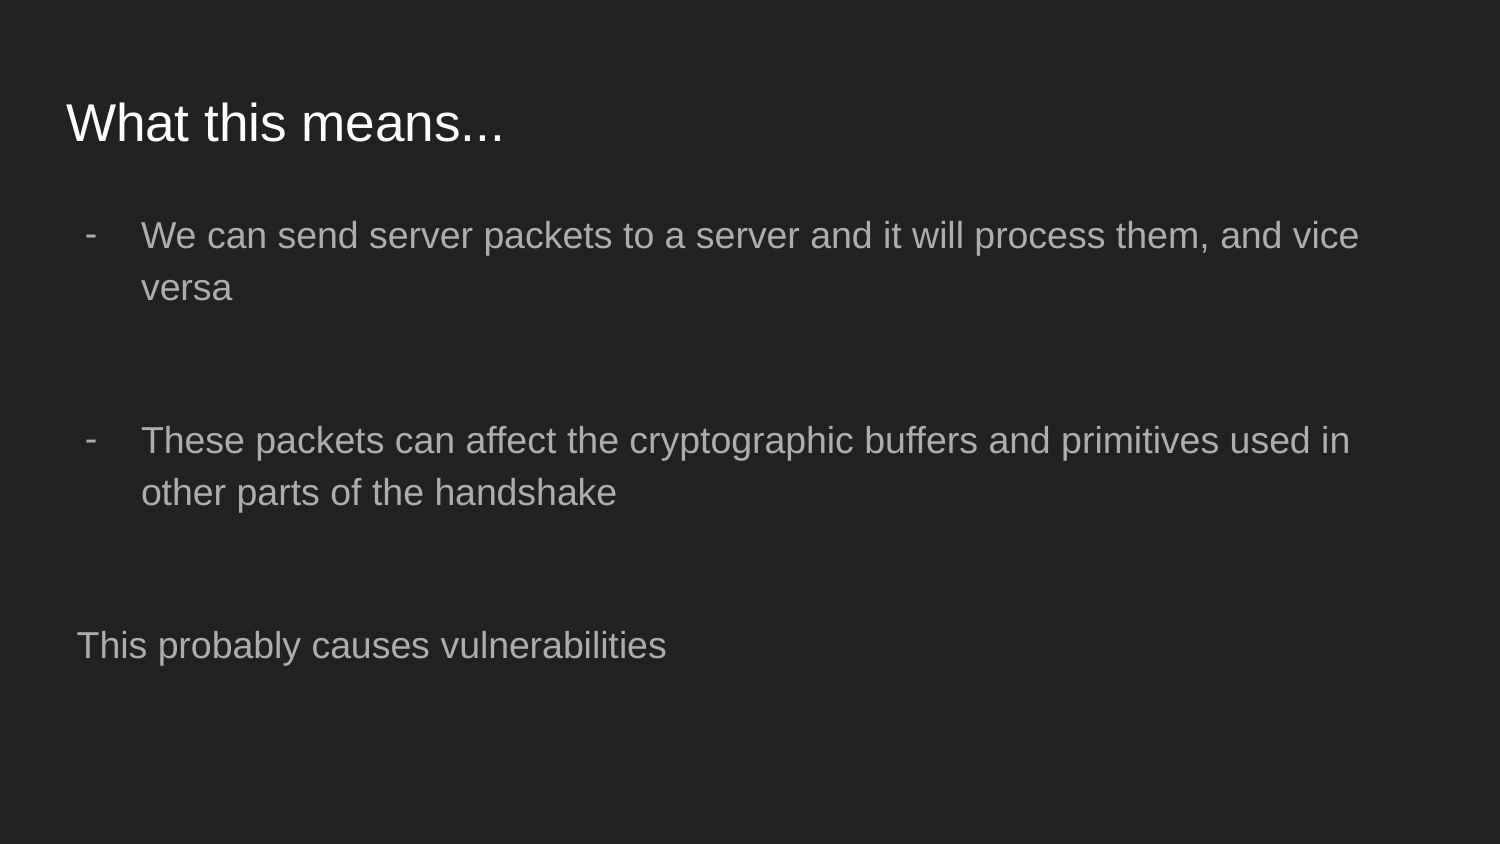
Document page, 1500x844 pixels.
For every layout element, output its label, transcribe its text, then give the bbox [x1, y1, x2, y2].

title What this means... [51, 72, 1449, 167]
list We can send server packets to a server and it will process them, and vice versa These packets can affect the cryptographic buffers and primitives used in other parts of the handshake This probably causes vulnerabilities [51, 189, 1449, 750]
